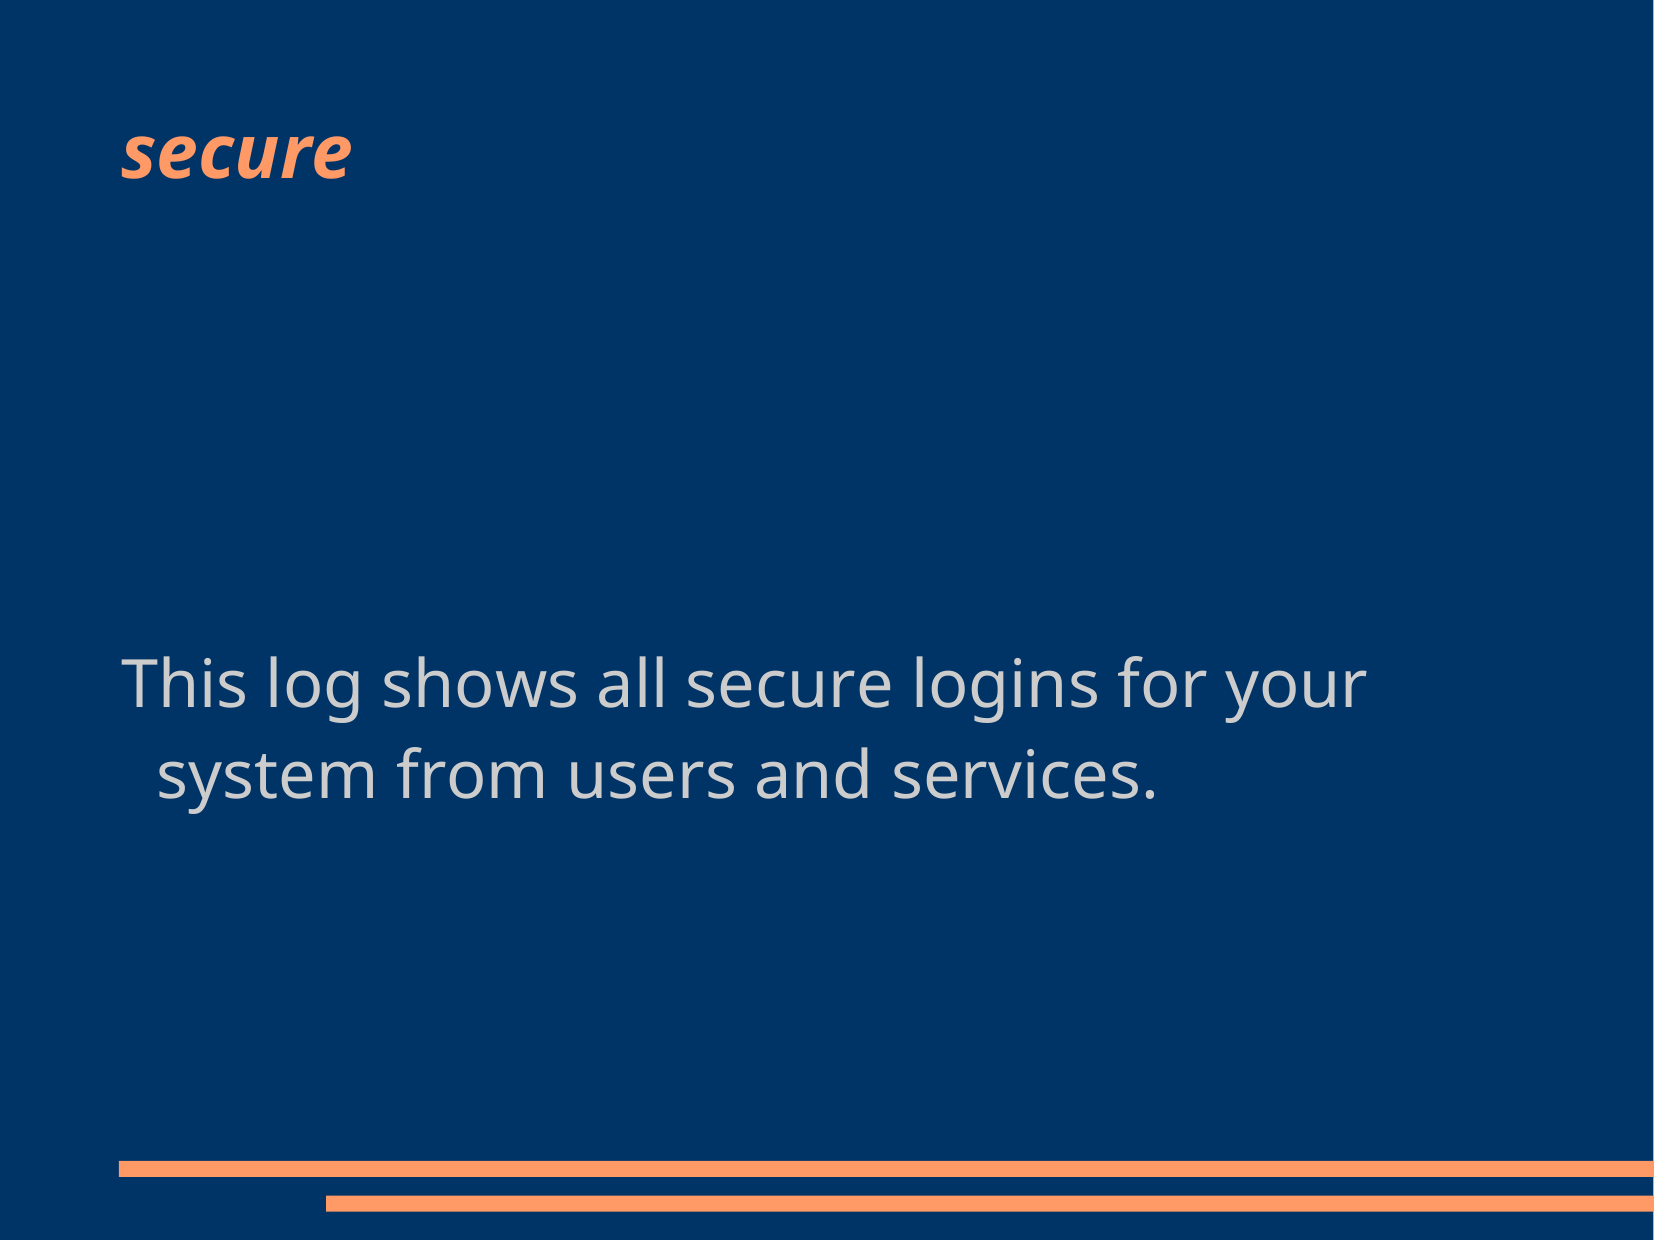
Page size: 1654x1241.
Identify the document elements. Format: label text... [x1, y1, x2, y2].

subtitle This log shows all secure logins for your system from users and services. [121, 322, 1561, 1133]
title secure [121, 46, 1534, 254]
